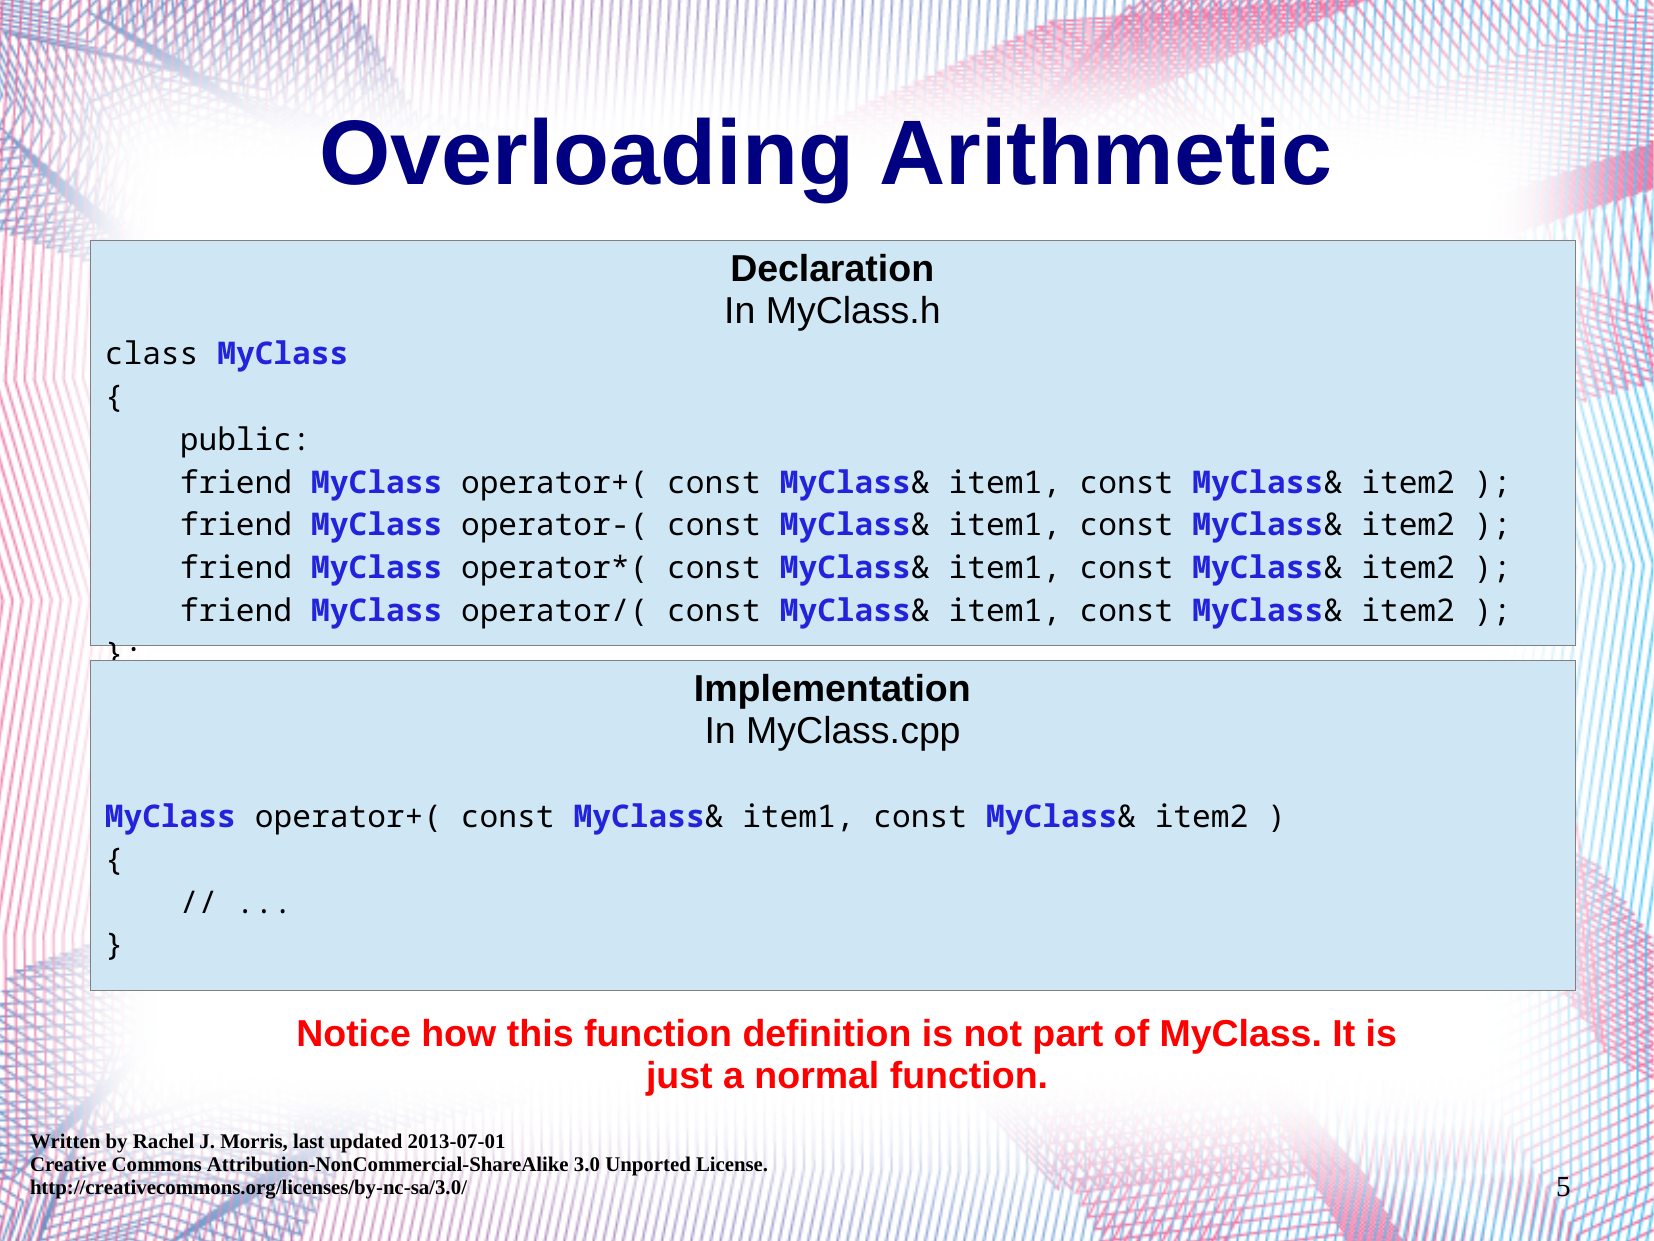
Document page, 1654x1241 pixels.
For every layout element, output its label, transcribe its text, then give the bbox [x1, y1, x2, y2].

title Overloading Arithmetic [82, 49, 1571, 257]
text_box Implementation In MyClass.cpp MyClass operator+( const MyClass& item1, const MyClass& item2 ) { // ... } [90, 660, 1576, 991]
picture [0, 0, 1654, 1241]
text_box Declaration In MyClass.h class MyClass { public: friend MyClass operator+( const MyClass& item1, const MyClass& item2 ); friend MyClass operator-( const MyClass& item1, const MyClass& item2 ); friend MyClass operator*( const MyClass& item1, const MyClass& item2 ); friend MyClass operator/( const MyClass& item1, const MyClass& item2 ); }; [90, 240, 1576, 646]
text_box Notice how this function definition is not part of MyClass. It is just a normal function. [255, 1005, 1441, 1104]
